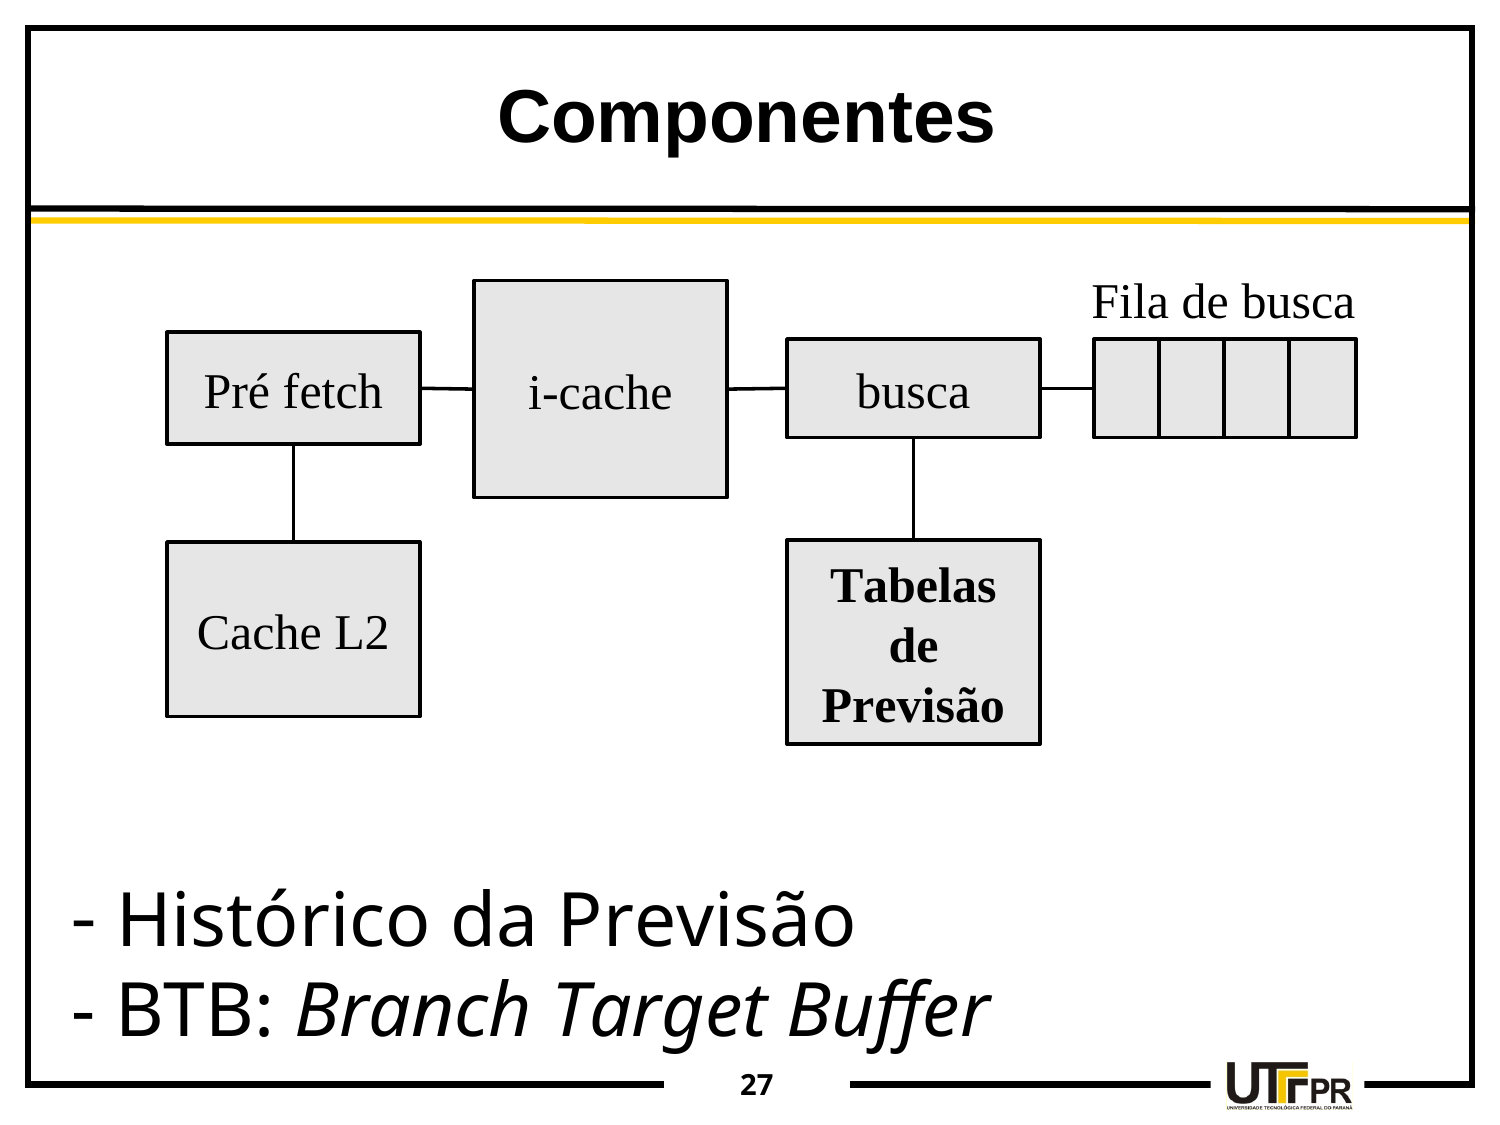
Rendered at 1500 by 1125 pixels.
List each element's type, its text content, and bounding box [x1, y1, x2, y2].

text_box Cache L2 [166, 541, 420, 717]
text_box Fila de busca [1082, 248, 1365, 348]
title Componentes [23, 35, 1471, 201]
picture [1226, 1062, 1353, 1110]
text_box busca [787, 338, 1040, 438]
text_box [1094, 348, 1357, 438]
text_box Pré fetch [166, 332, 420, 445]
text_box Histórico da Previsão - BTB: Branch Target Buffer [56, 851, 1332, 1071]
text_box Tabelas de Previsão [787, 539, 1040, 745]
text_box i-cache [474, 280, 727, 498]
